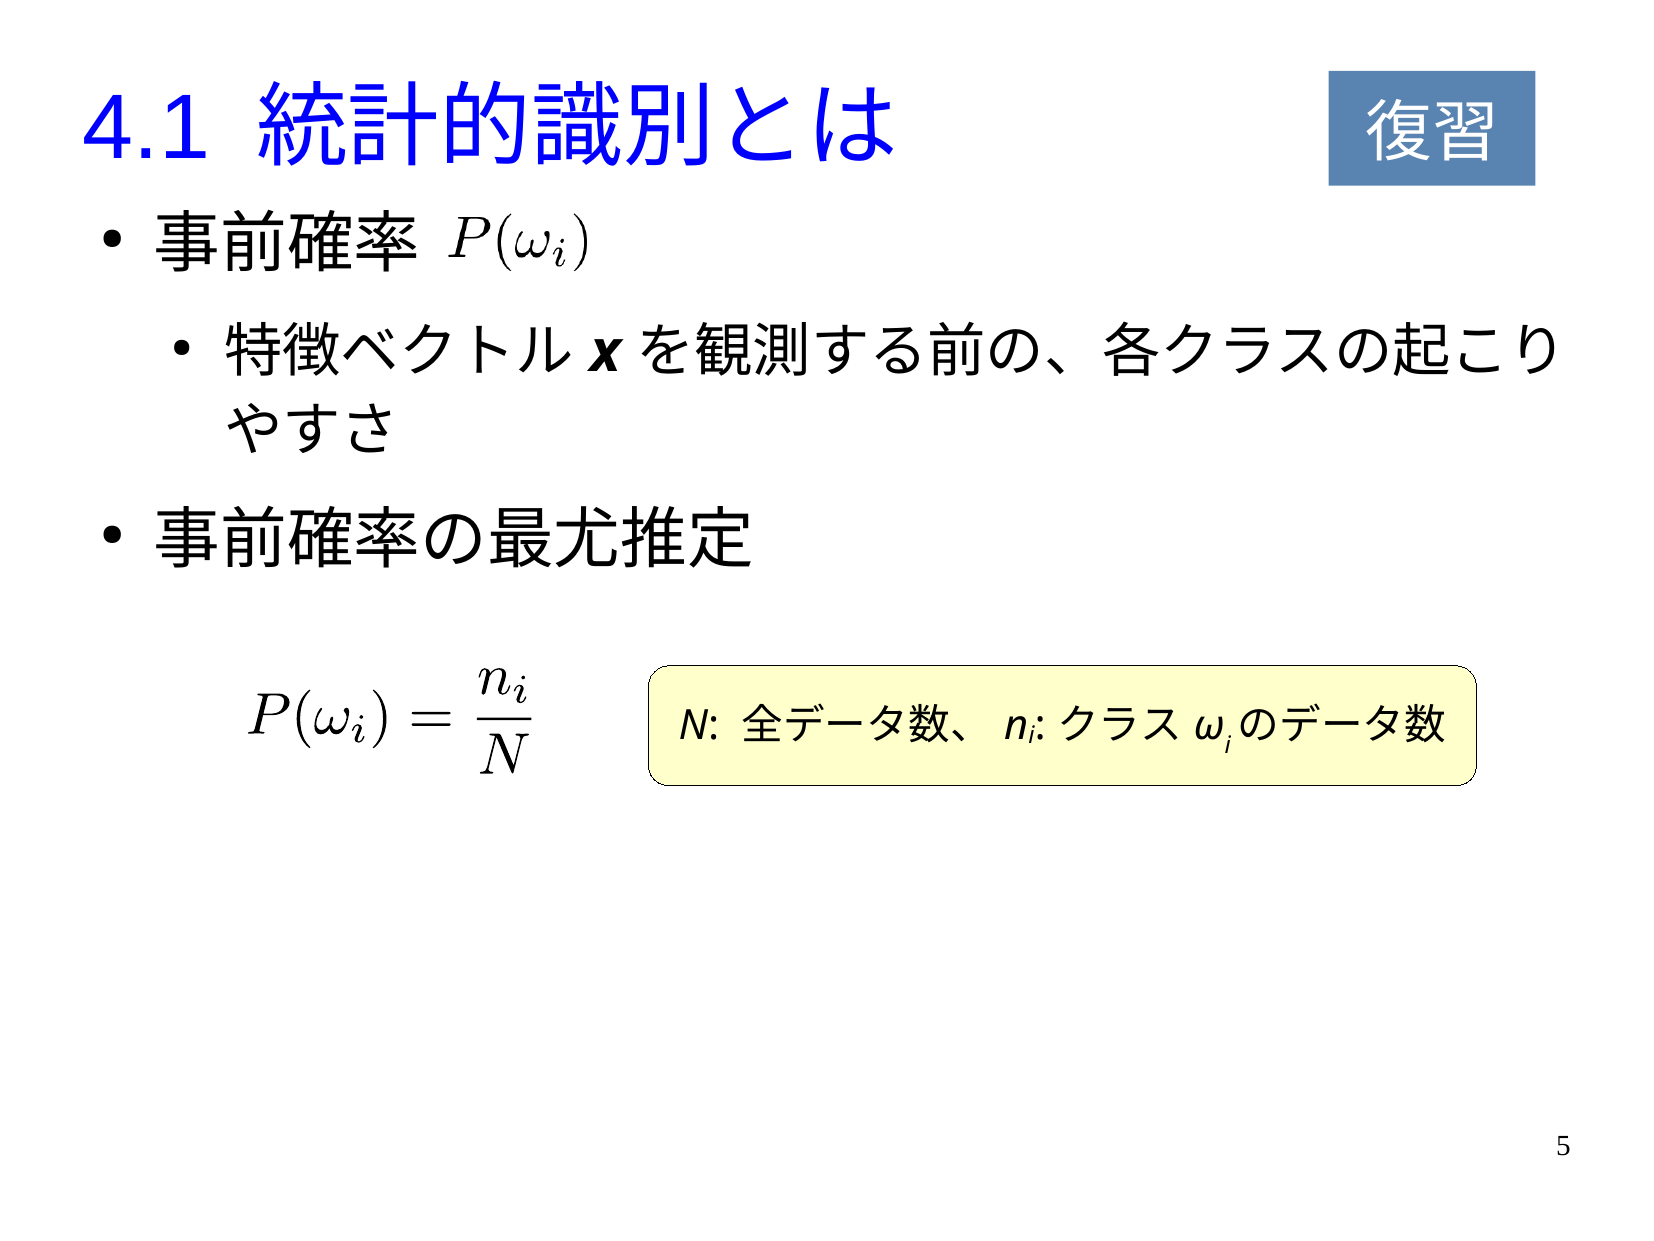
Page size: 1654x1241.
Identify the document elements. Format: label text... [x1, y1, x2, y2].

text_box [245, 668, 532, 774]
text_box 復習 [1328, 70, 1536, 186]
picture [448, 213, 587, 271]
title 4.1 統計的識別とは [82, 49, 1571, 195]
list 事前確率 特徴ベクトルxを観測する前の、各クラスの起こりやすさ 事前確率の最尤推定 [82, 195, 1571, 1087]
text_box N: 全データ数、ni:クラスωiのデータ数 [648, 665, 1477, 786]
